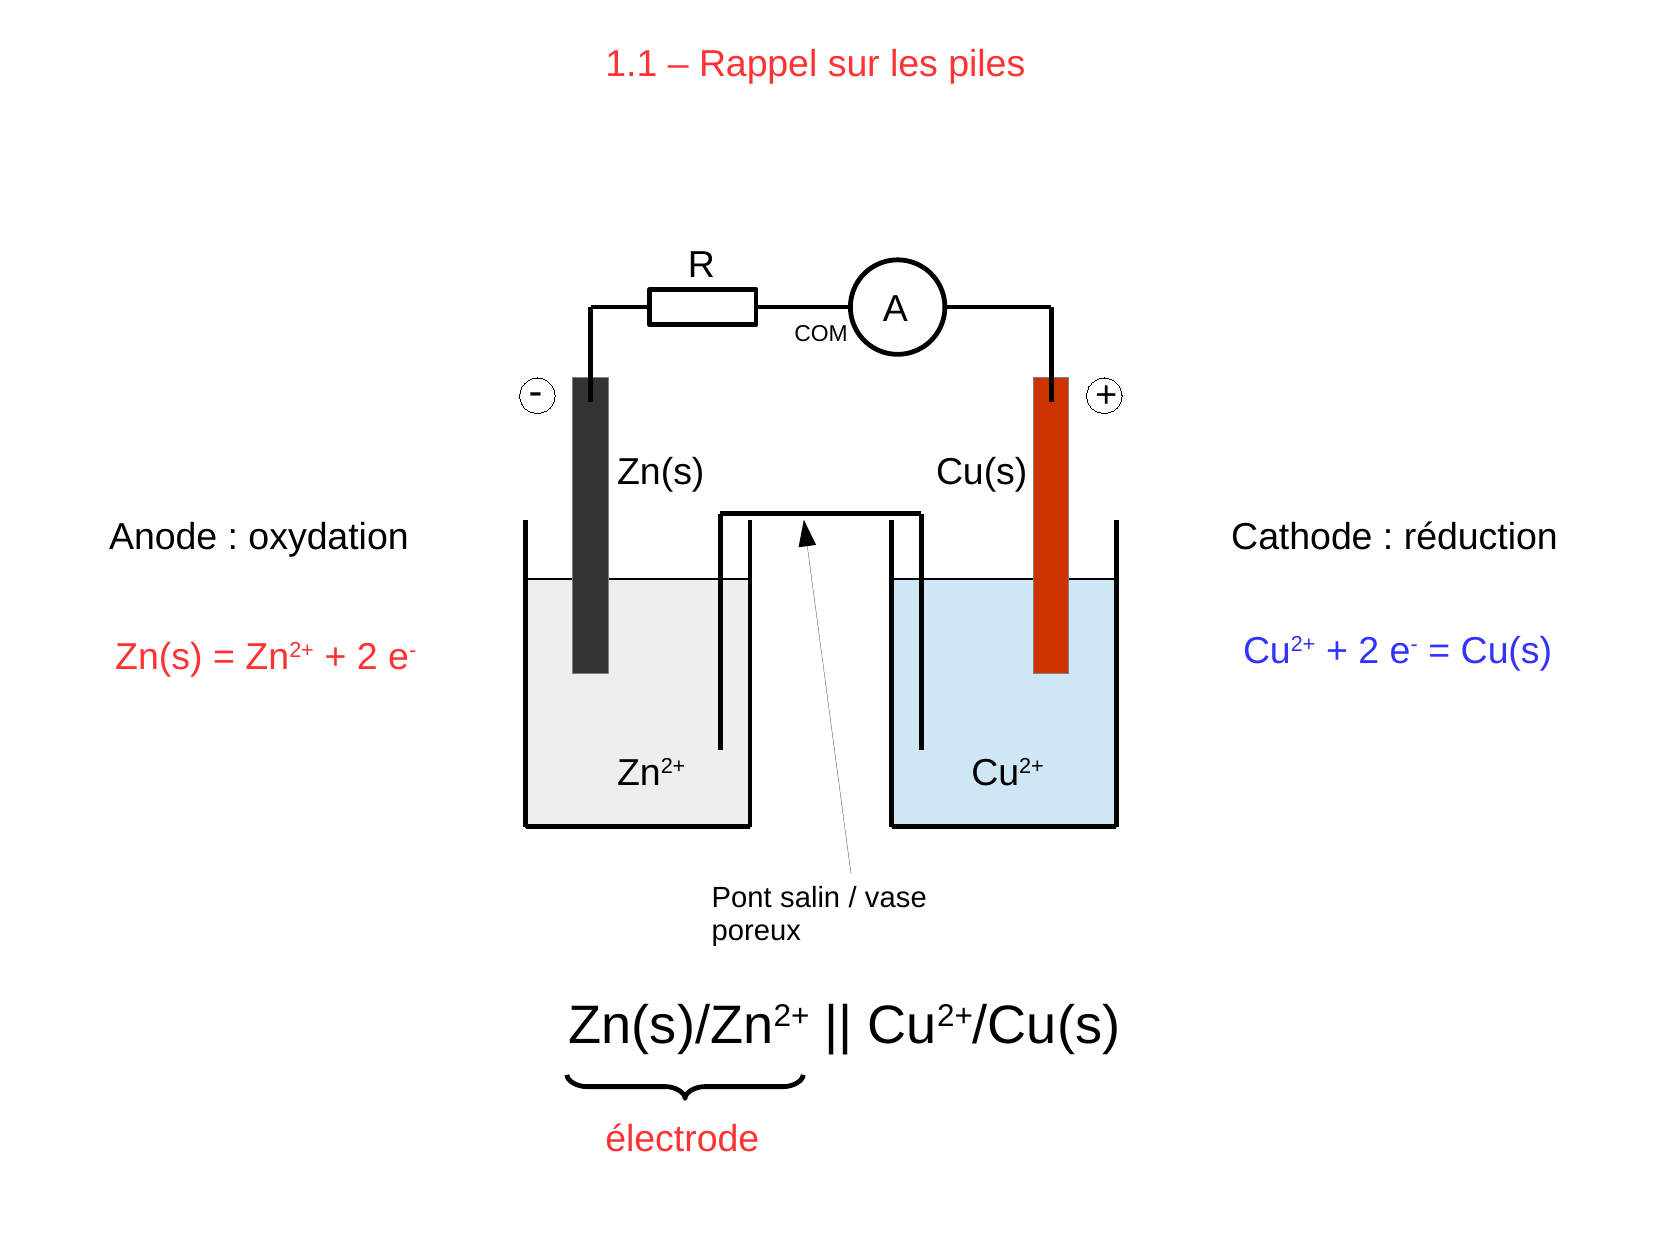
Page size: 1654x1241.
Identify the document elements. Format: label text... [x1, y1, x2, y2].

text_box Cathode : réduction [1216, 507, 1583, 566]
text_box A [868, 279, 916, 337]
text_box 1.1 – Rappel sur les piles [590, 35, 1052, 93]
text_box [528, 377, 748, 824]
text_box COM [779, 313, 875, 355]
text_box Anode : oxydation [94, 507, 461, 567]
text_box Pont salin / vase poreux [696, 874, 1040, 934]
text_box Cu2+ + 2 e- = Cu(s) [1228, 622, 1619, 680]
text_box R [673, 236, 721, 294]
text_box Zn(s) [602, 442, 721, 500]
text_box électrode [590, 1110, 780, 1168]
text_box Zn(s) = Zn2+ + 2 e- [100, 628, 443, 686]
text_box Cu(s) [921, 443, 1046, 500]
text_box + [1080, 366, 1140, 424]
text_box [850, 259, 945, 355]
text_box Zn2+ [602, 744, 721, 801]
text_box [649, 289, 756, 325]
text_box [894, 377, 1114, 824]
text_box Cu2+ [956, 744, 1075, 801]
text_box Zn(s)/Zn2+ || Cu2+/Cu(s) [507, 987, 1182, 1063]
text_box - [513, 360, 573, 422]
